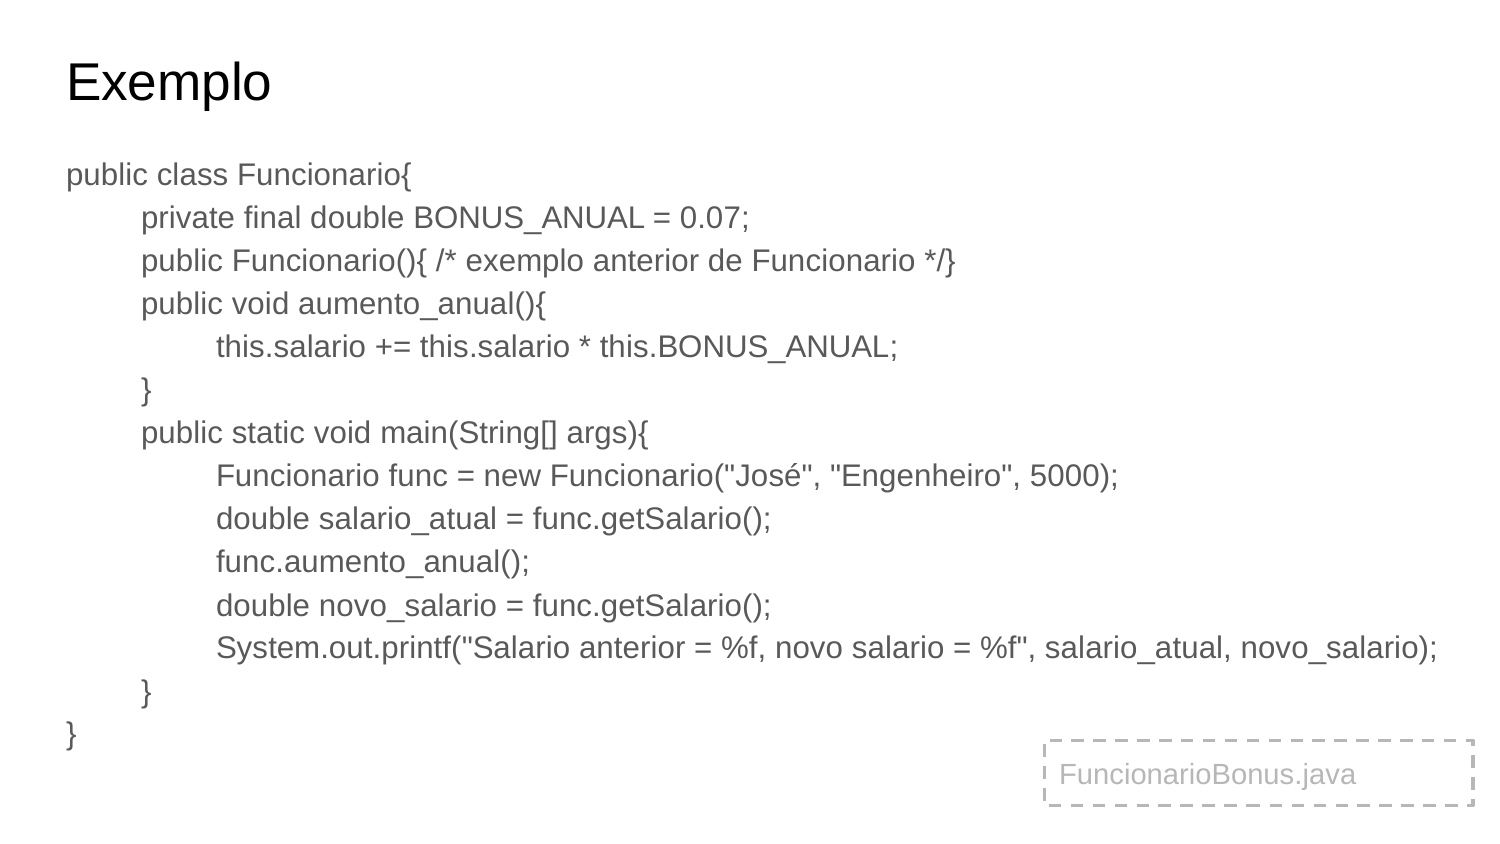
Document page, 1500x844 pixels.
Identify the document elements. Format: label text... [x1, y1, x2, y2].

list public class Funcionario{ private final double BONUS_ANUAL = 0.07; public Funcionario(){ /* exemplo anterior de Funcionario */} public void aumento_anual(){ this.salario += this.salario * this.BONUS_ANUAL; } public static void main(String[] args){ Funcionario func = new Funcionario("José", "Engenheiro", 5000); double salario_atual = func.getSalario(); func.aumento_anual(); double novo_salario = func.getSalario(); System.out.printf("Salario anterior = %f, novo salario = %f", salario_atual, novo_salario); } } [51, 133, 1491, 832]
text_box FuncionarioBonus.java [1044, 740, 1474, 806]
title Exemplo [51, 32, 1449, 127]
